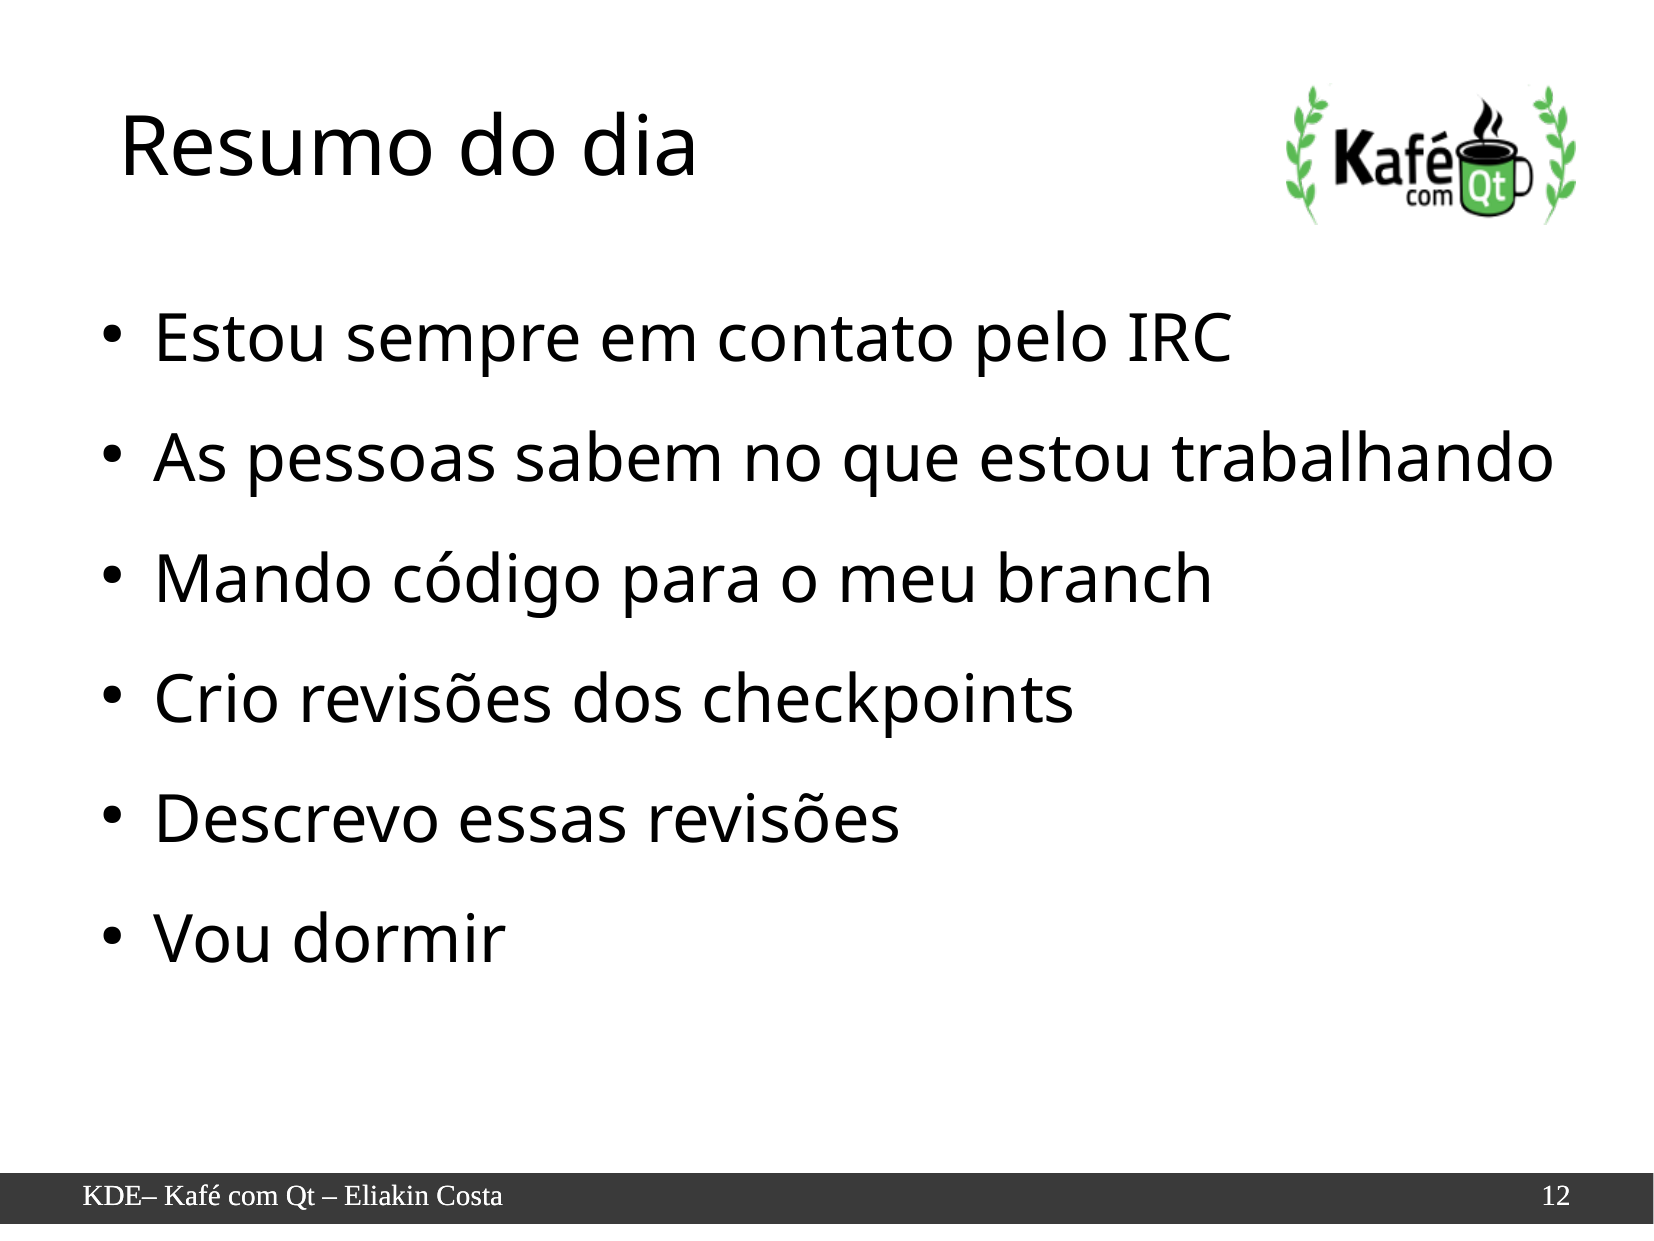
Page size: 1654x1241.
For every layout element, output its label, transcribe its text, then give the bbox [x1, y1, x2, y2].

picture [1286, 83, 1576, 225]
list Estou sempre em contato pelo IRC As pessoas sabem no que estou trabalhando Mando código para o meu branch Crio revisões dos checkpoints Descrevo essas revisões Vou dormir [82, 290, 1571, 1156]
title Resumo do dia [82, 30, 1276, 257]
